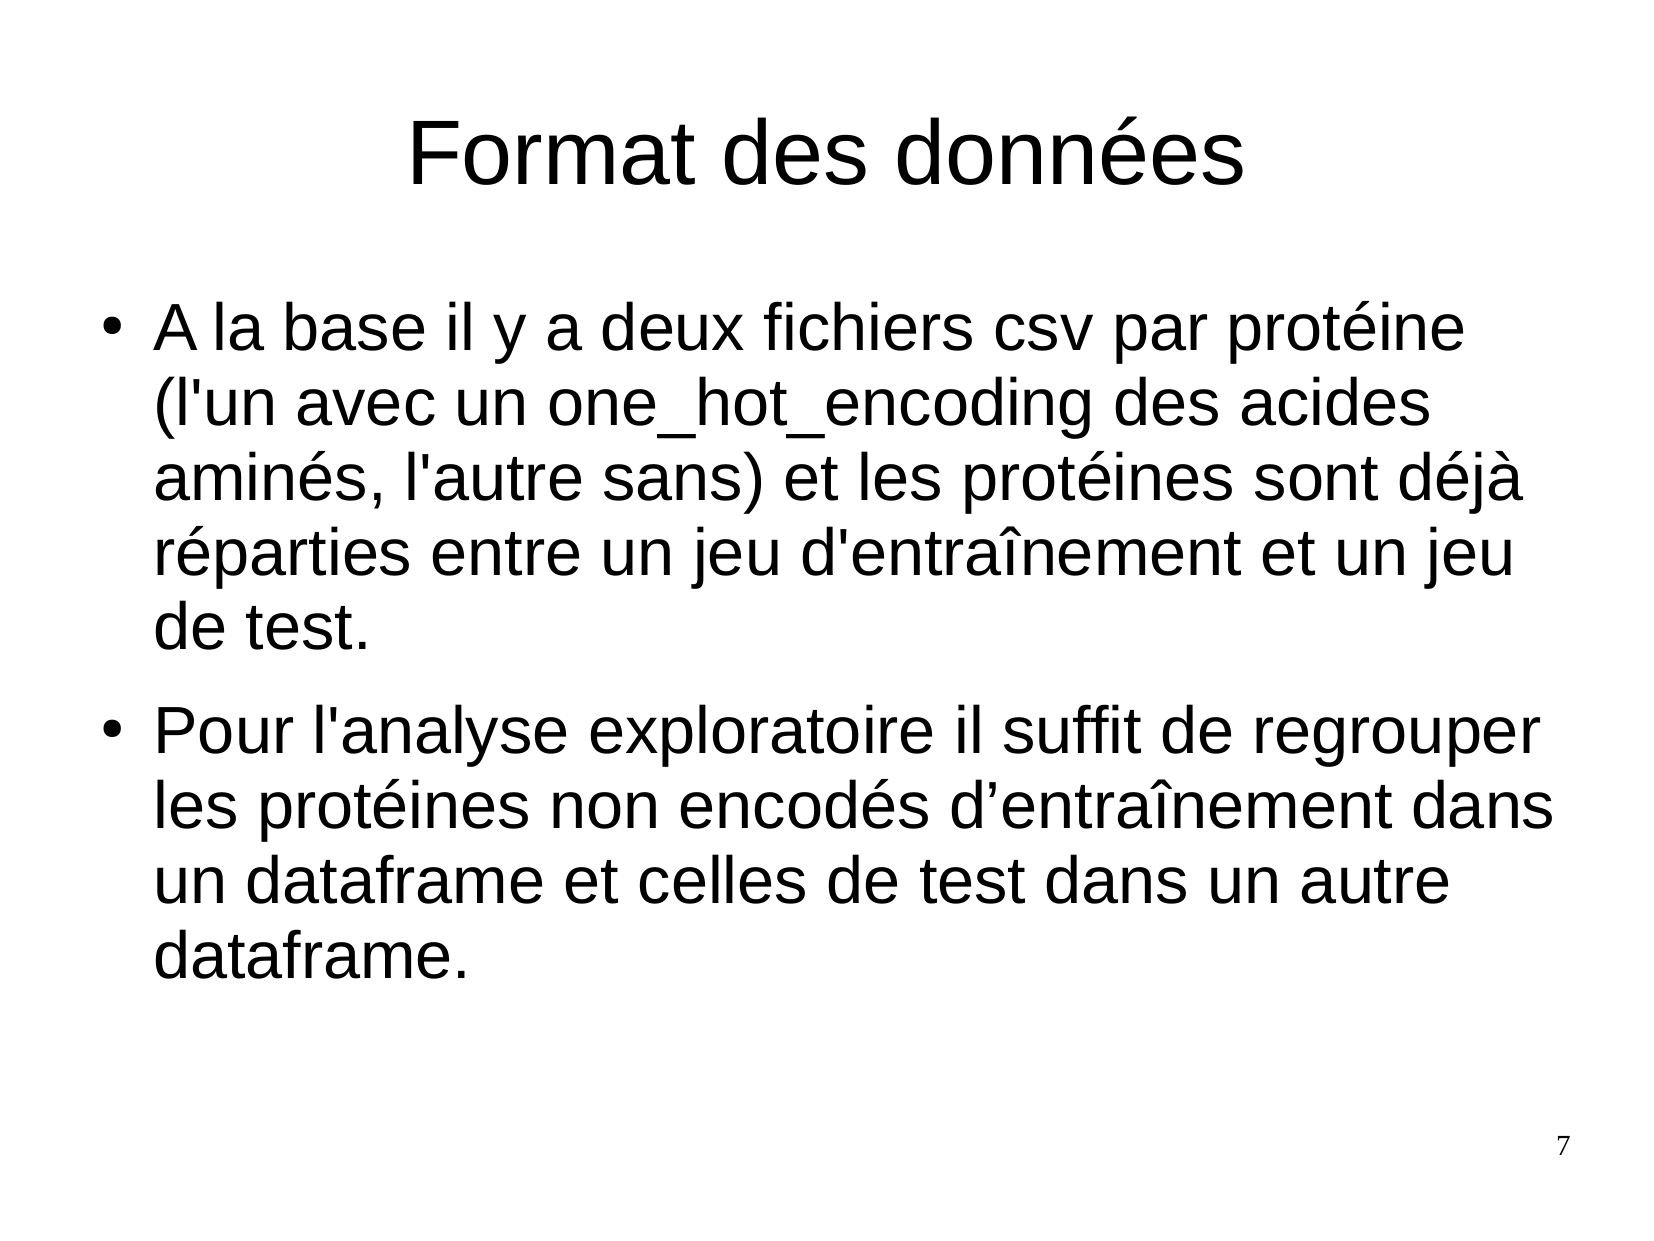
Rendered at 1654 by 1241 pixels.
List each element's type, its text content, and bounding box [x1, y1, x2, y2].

title Format des données [82, 49, 1571, 257]
list A la base il y a deux fichiers csv par protéine (l'un avec un one_hot_encoding des acides aminés, l'autre sans) et les protéines sont déjà réparties entre un jeu d'entraînement et un jeu de test. Pour l'analyse exploratoire il suffit de regrouper les protéines non encodés d’entraînement dans un dataframe et celles de test dans un autre dataframe. [82, 290, 1571, 1109]
